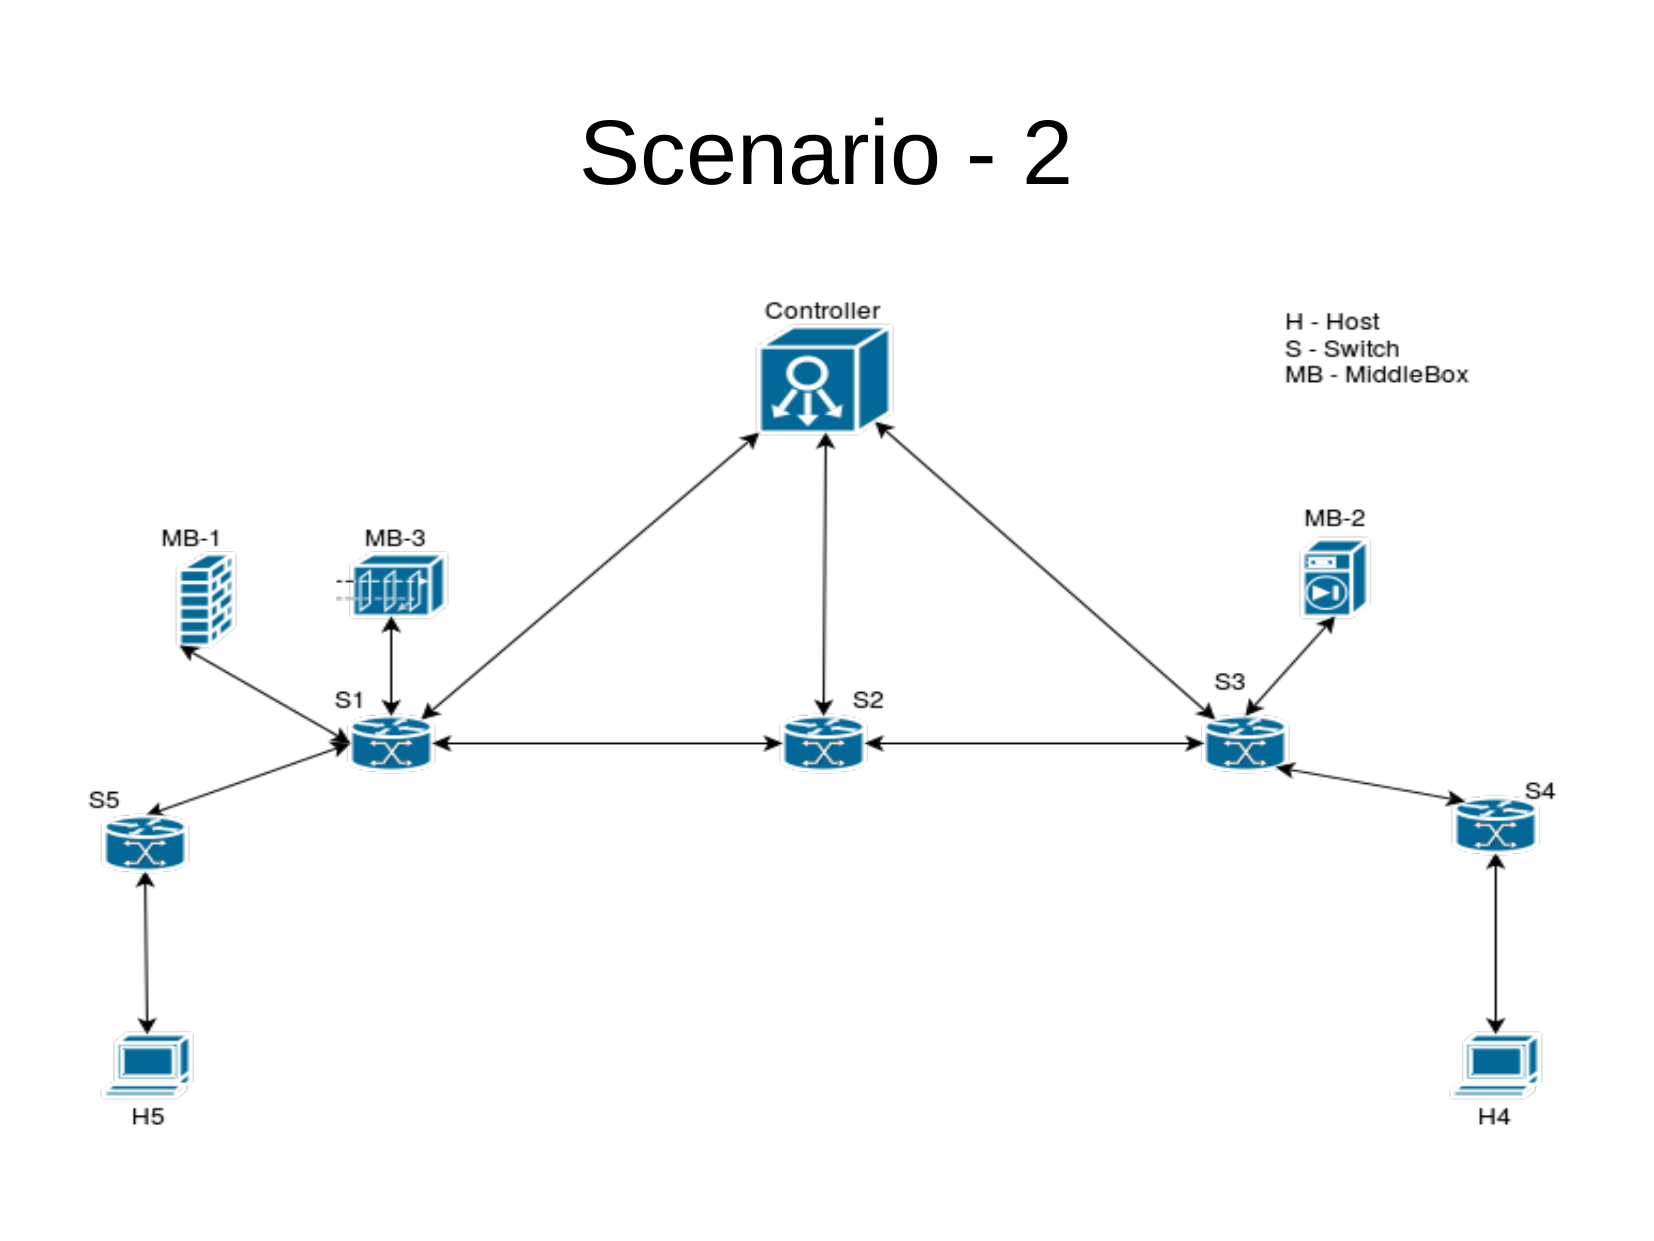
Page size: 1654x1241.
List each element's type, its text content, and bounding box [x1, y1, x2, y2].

title Scenario - 2 [82, 49, 1571, 257]
picture [59, 290, 1583, 1134]
